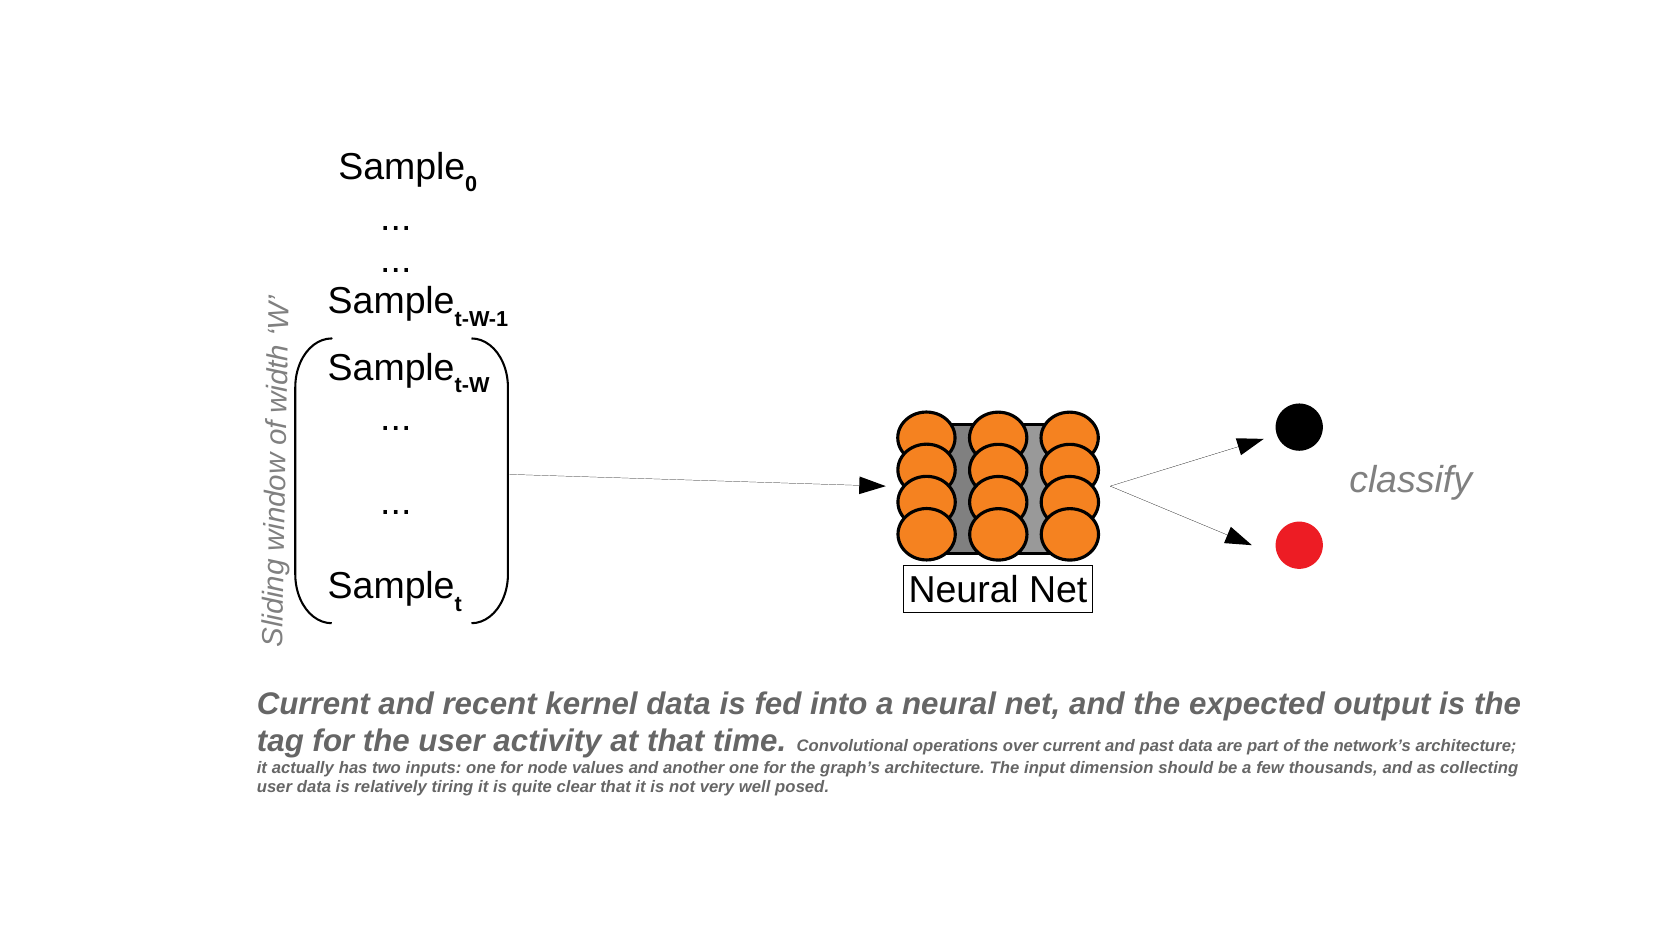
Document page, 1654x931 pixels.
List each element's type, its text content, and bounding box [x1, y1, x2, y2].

text_box [897, 412, 1099, 561]
text_box classify [1334, 450, 1548, 508]
text_box Neural Net [903, 565, 1093, 613]
text_box Sample0 ... ... Samplet-W-1 [367, 137, 550, 339]
text_box Sliding window of width ‘W’ [248, 106, 371, 664]
text_box Samplet-W ... ... Samplet [362, 338, 585, 624]
text_box [1275, 521, 1323, 569]
text_box [1275, 403, 1323, 451]
text_box Current and recent kernel data is fed into a neural net, and the expected output is the tag for the user activity at that time. Convolutional operations over current and past data are part of the network’s architecture; it actually has two inputs: one for node values and another one for the graph’s architecture. The input dimension should be a few thousands, and as collecting user data is relatively tiring it is quite clear that it is not very well posed. [242, 679, 1548, 806]
